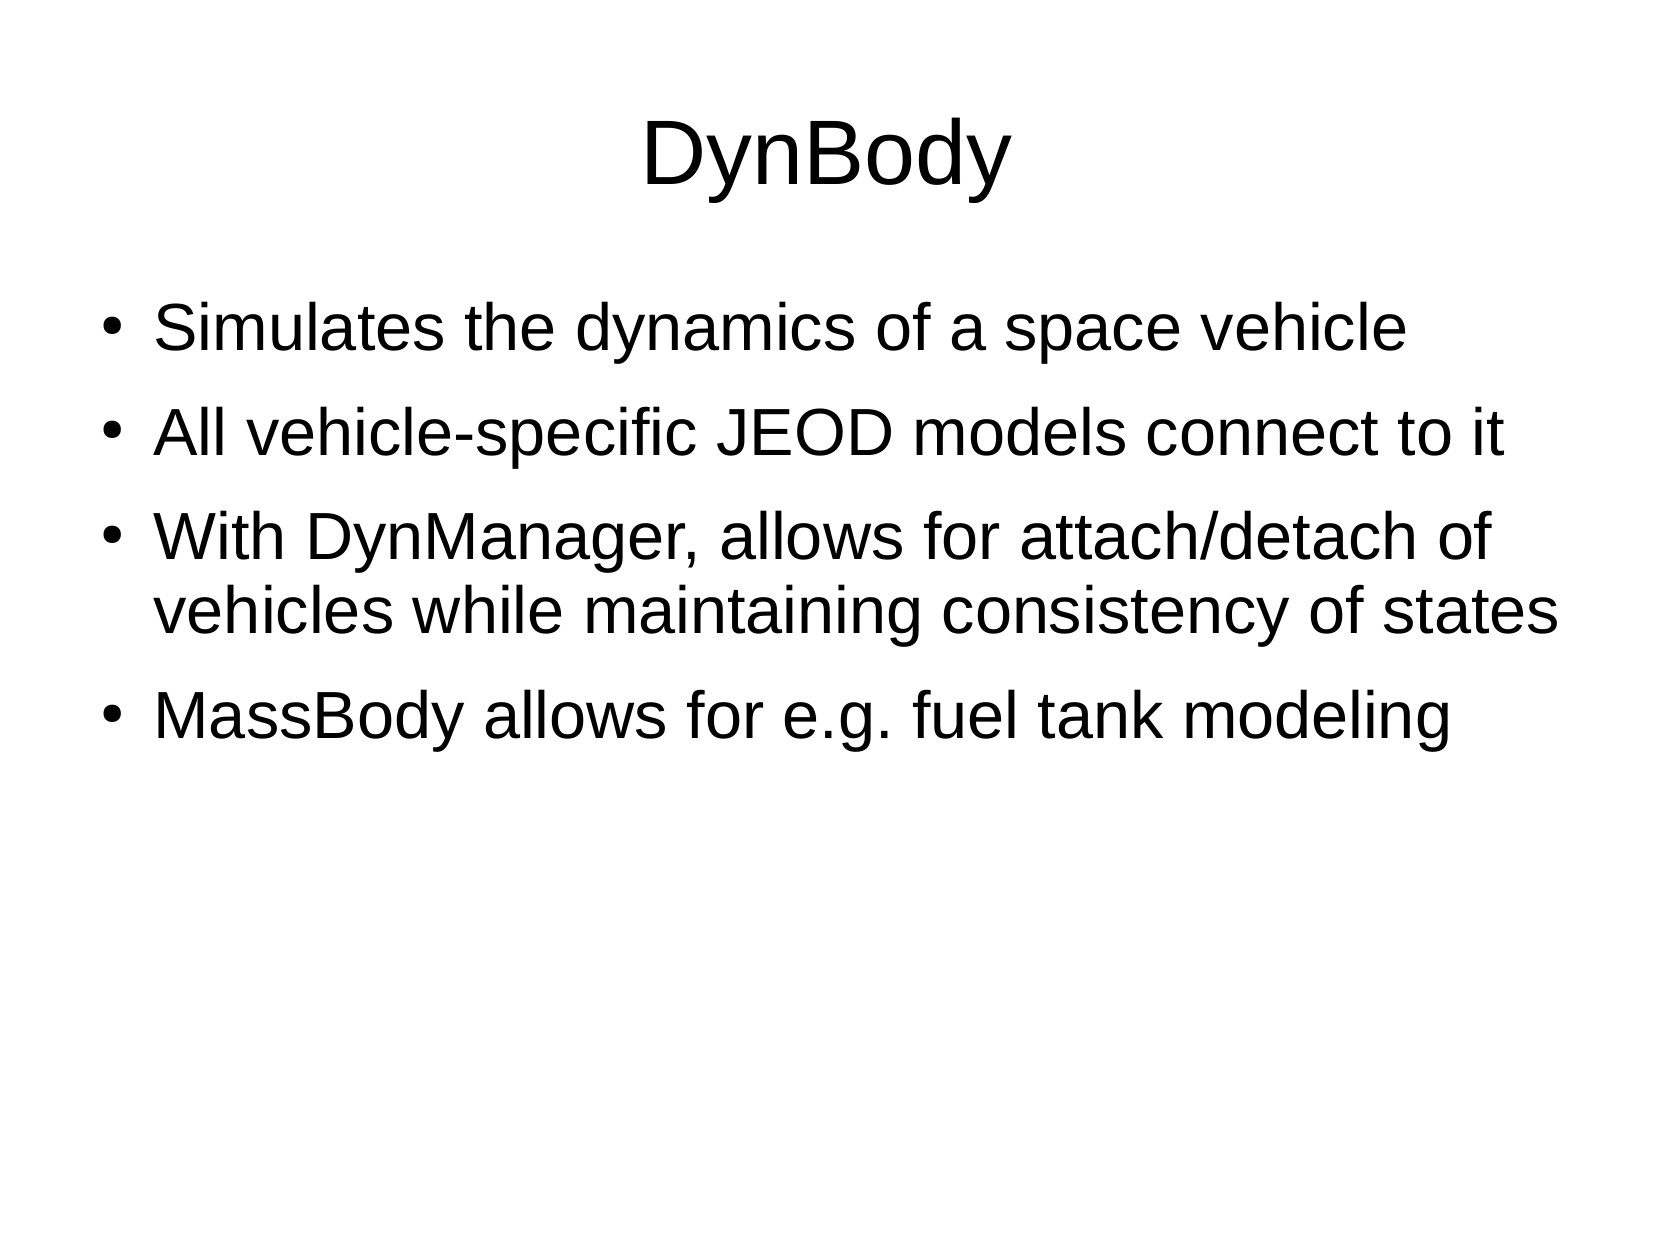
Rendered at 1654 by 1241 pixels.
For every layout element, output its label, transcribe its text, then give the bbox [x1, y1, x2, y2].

title DynBody [82, 49, 1571, 257]
list Simulates the dynamics of a space vehicle All vehicle-specific JEOD models connect to it With DynManager, allows for attach/detach of vehicles while maintaining consistency of states MassBody allows for e.g. fuel tank modeling [82, 290, 1571, 1010]
